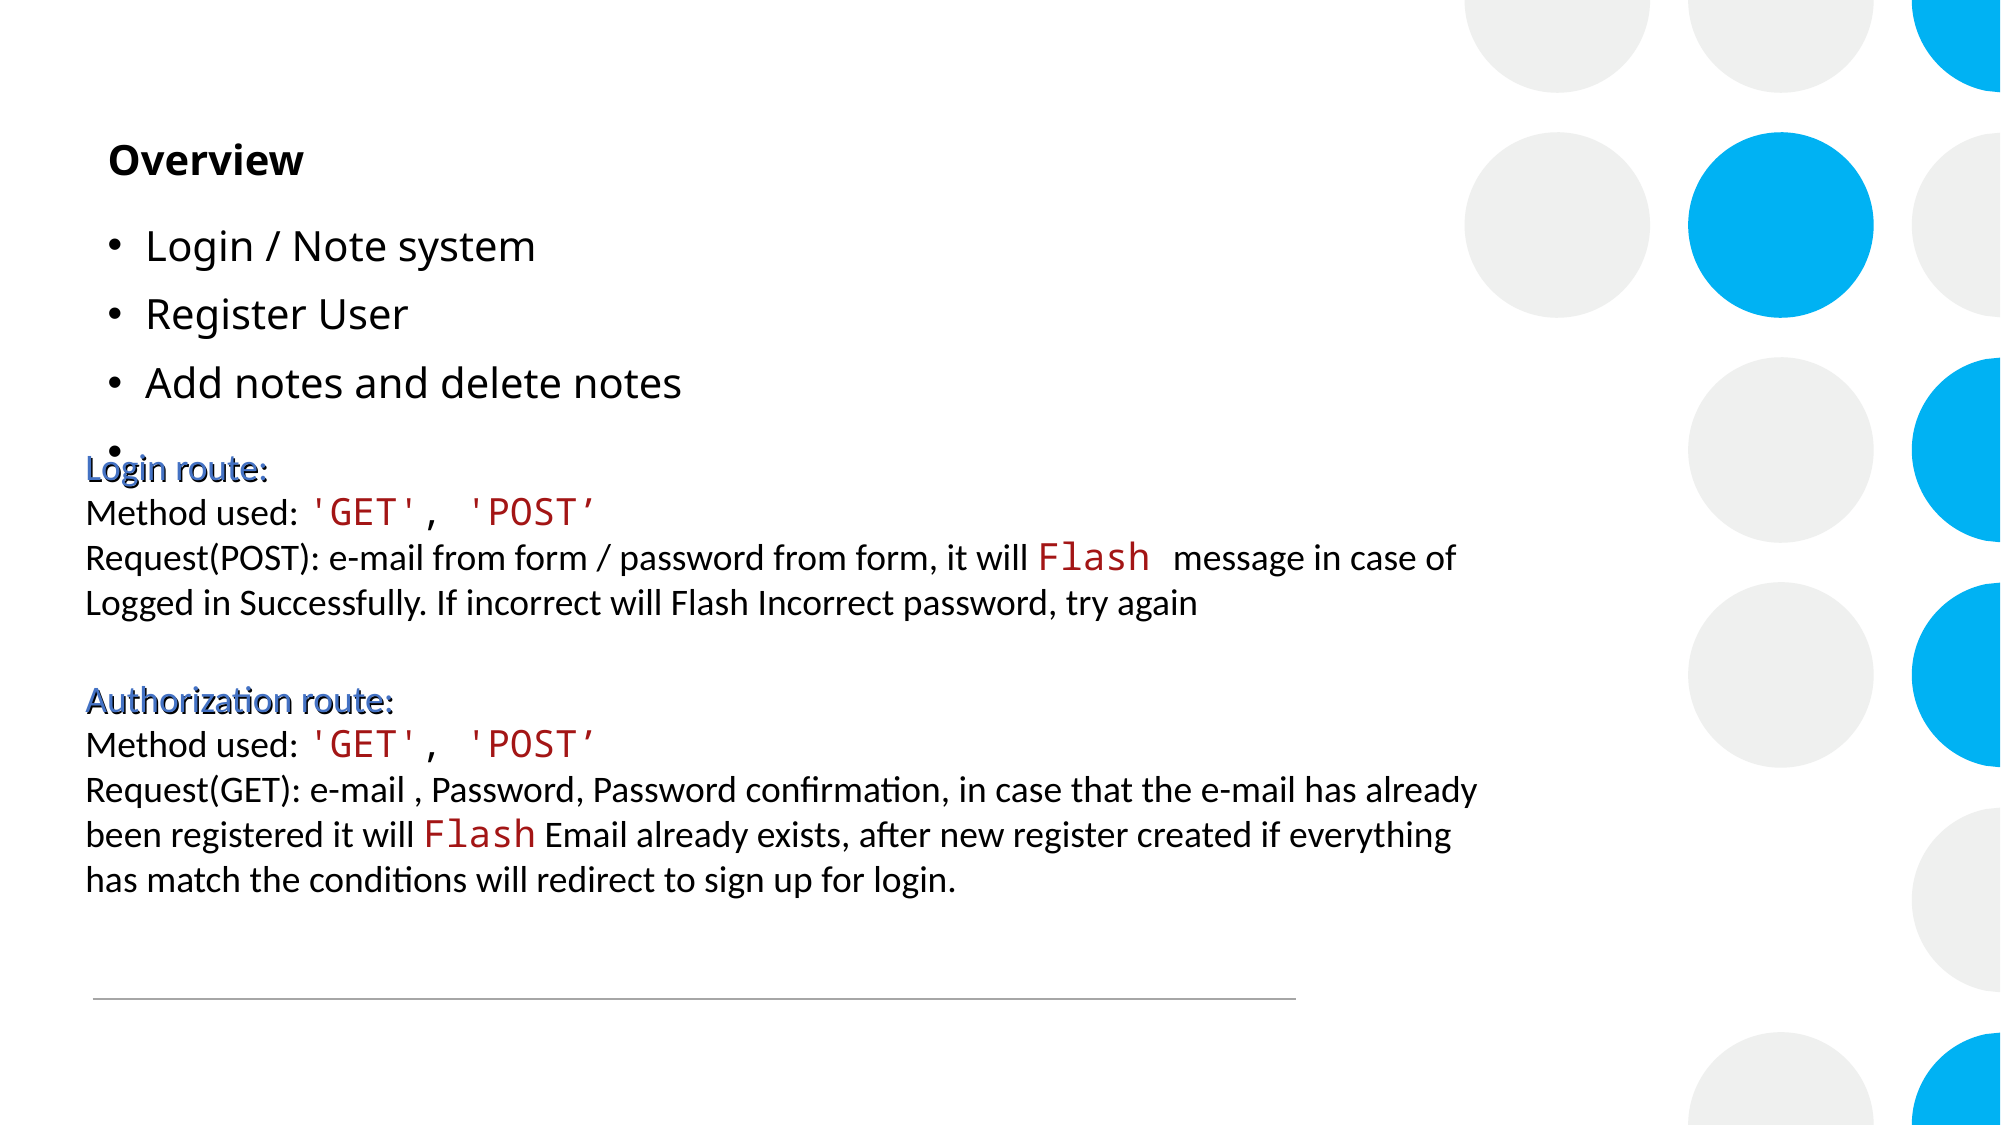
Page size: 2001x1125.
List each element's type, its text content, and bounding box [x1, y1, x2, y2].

list Login / Note system Register User Add notes and delete notes [92, 211, 730, 429]
text_box Authorization route: Method used: 'GET', 'POST’ Request(GET): e-mail , Password, Password confirmation, in case that the e-mail has already been registered it will Flash Email already exists, after new register created if everything has match the conditions will redirect to sign up for login. [70, 667, 1527, 910]
text_box Login route: Method used: 'GET', 'POST’ Request(POST): e-mail from form / password from form, it will Flash message in case of Logged in Successfully. If incorrect will Flash Incorrect password, try again [70, 435, 1527, 667]
title Overview [92, 126, 401, 206]
